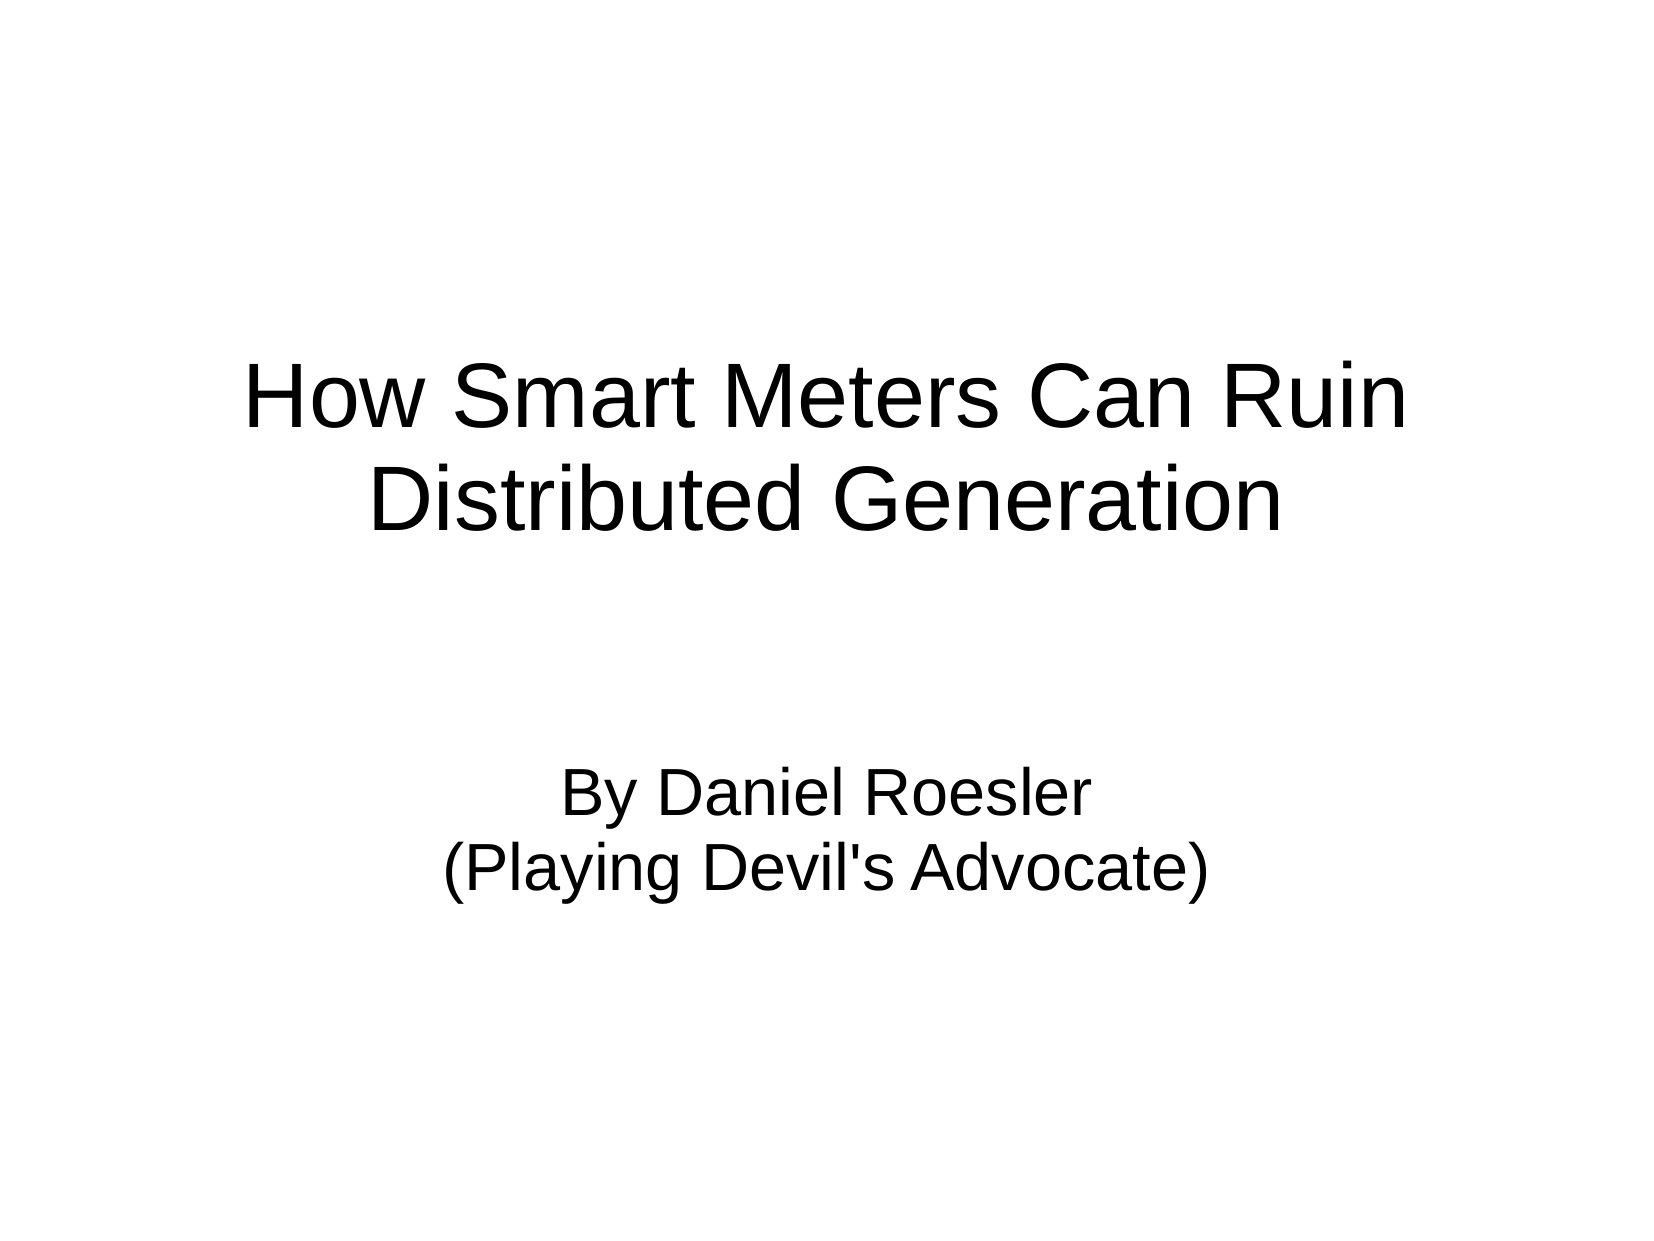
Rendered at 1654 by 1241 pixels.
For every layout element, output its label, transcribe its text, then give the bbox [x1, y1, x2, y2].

subtitle How Smart Meters Can Ruin Distributed Generation By Daniel Roesler (Playing Devil's Advocate) [82, 240, 1571, 1010]
